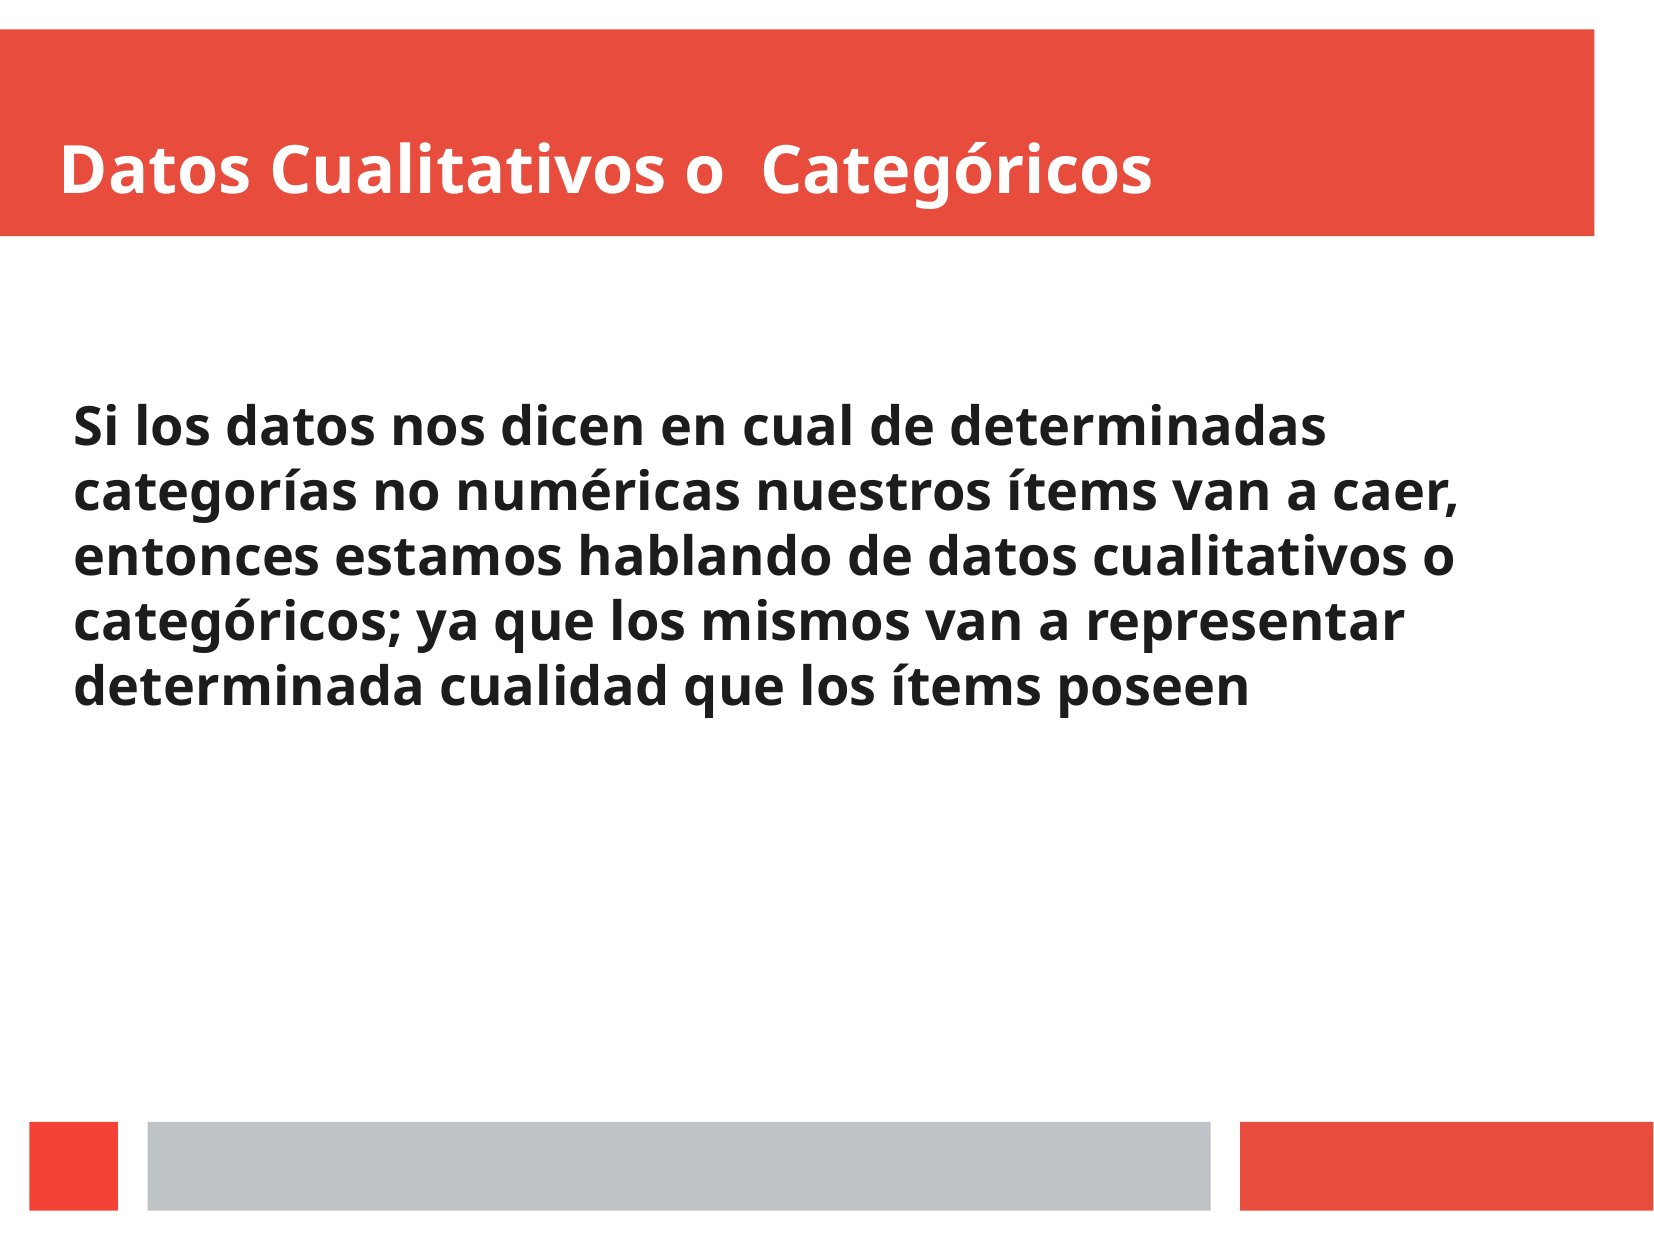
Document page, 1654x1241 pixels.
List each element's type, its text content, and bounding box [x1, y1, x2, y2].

text_box Datos Cualitativos o Categóricos [58, 58, 1595, 207]
text_box Si los datos nos dicen en cual de determinadas categorías no numéricas nuestros ítems van a caer, entonces estamos hablando de datos cualitativos o categóricos; ya que los mismos van a representar determinada cualidad que los ítems poseen [73, 391, 1580, 758]
